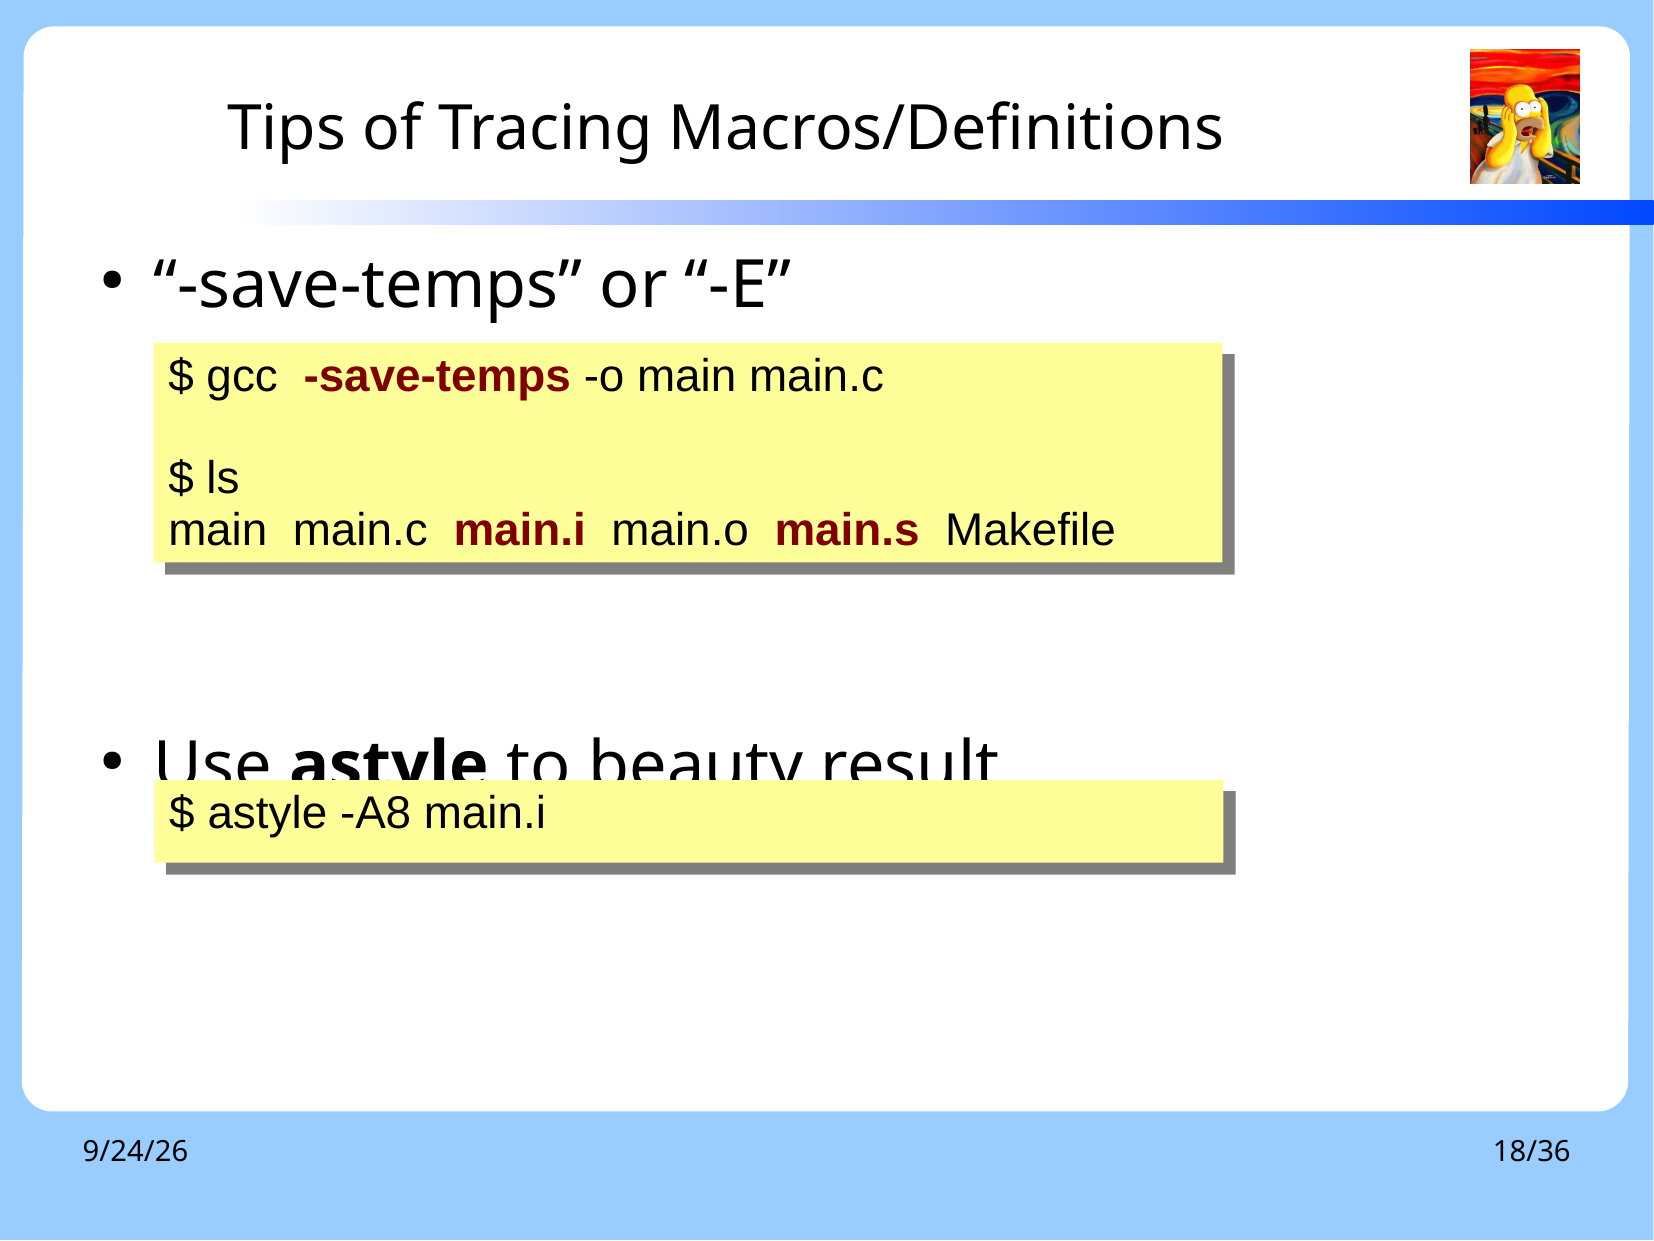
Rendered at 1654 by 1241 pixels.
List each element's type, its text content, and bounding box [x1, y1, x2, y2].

list “-save-temps” or “-E” Use astyle to beauty result [82, 236, 1571, 1055]
text_box $ gcc -save-temps -o main main.c $ ls main main.c main.i main.o main.s Makefile [153, 342, 1223, 563]
title Tips of Tracing Macros/Definitions [82, 49, 1371, 201]
picture [1470, 49, 1580, 184]
text_box $ astyle -A8 main.i [154, 780, 1224, 863]
